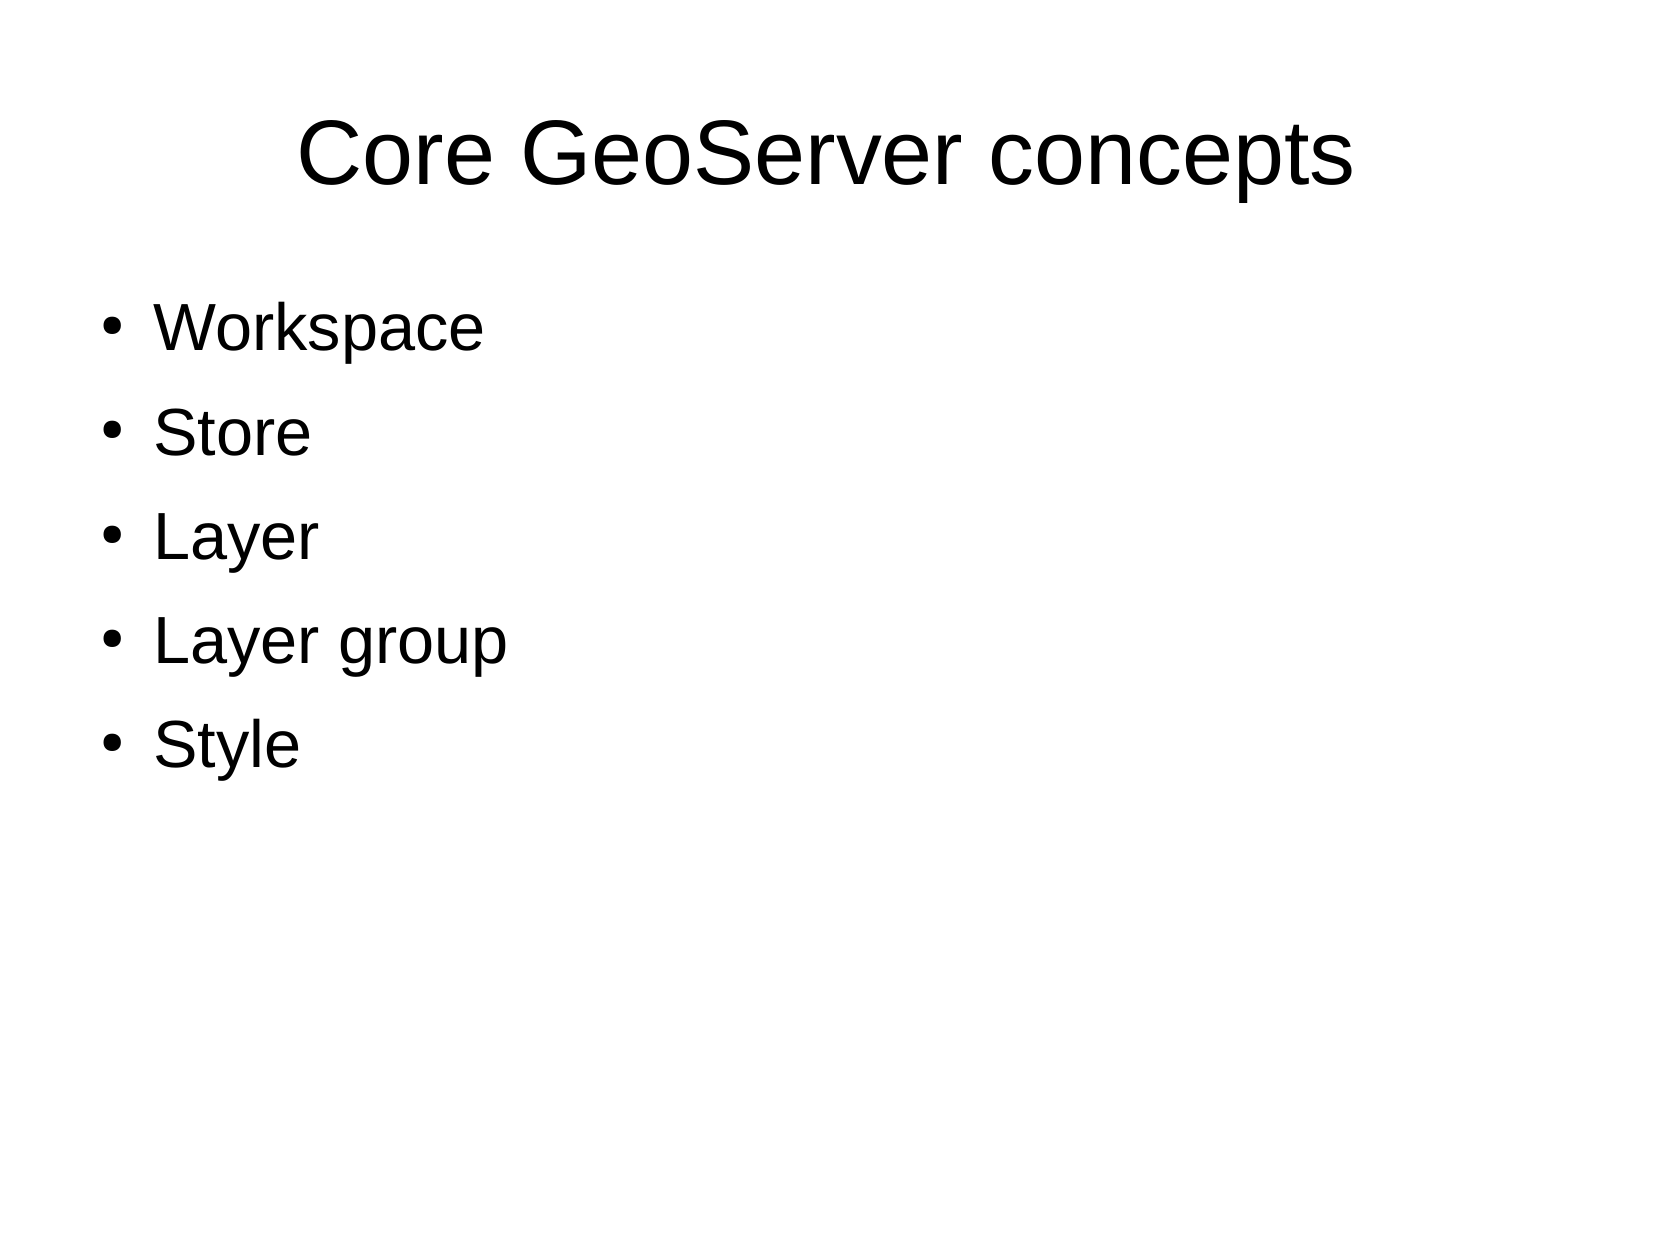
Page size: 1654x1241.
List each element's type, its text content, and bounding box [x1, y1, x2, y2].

list Workspace Store Layer Layer group Style [82, 290, 1538, 1010]
title Core GeoServer concepts [82, 49, 1571, 257]
